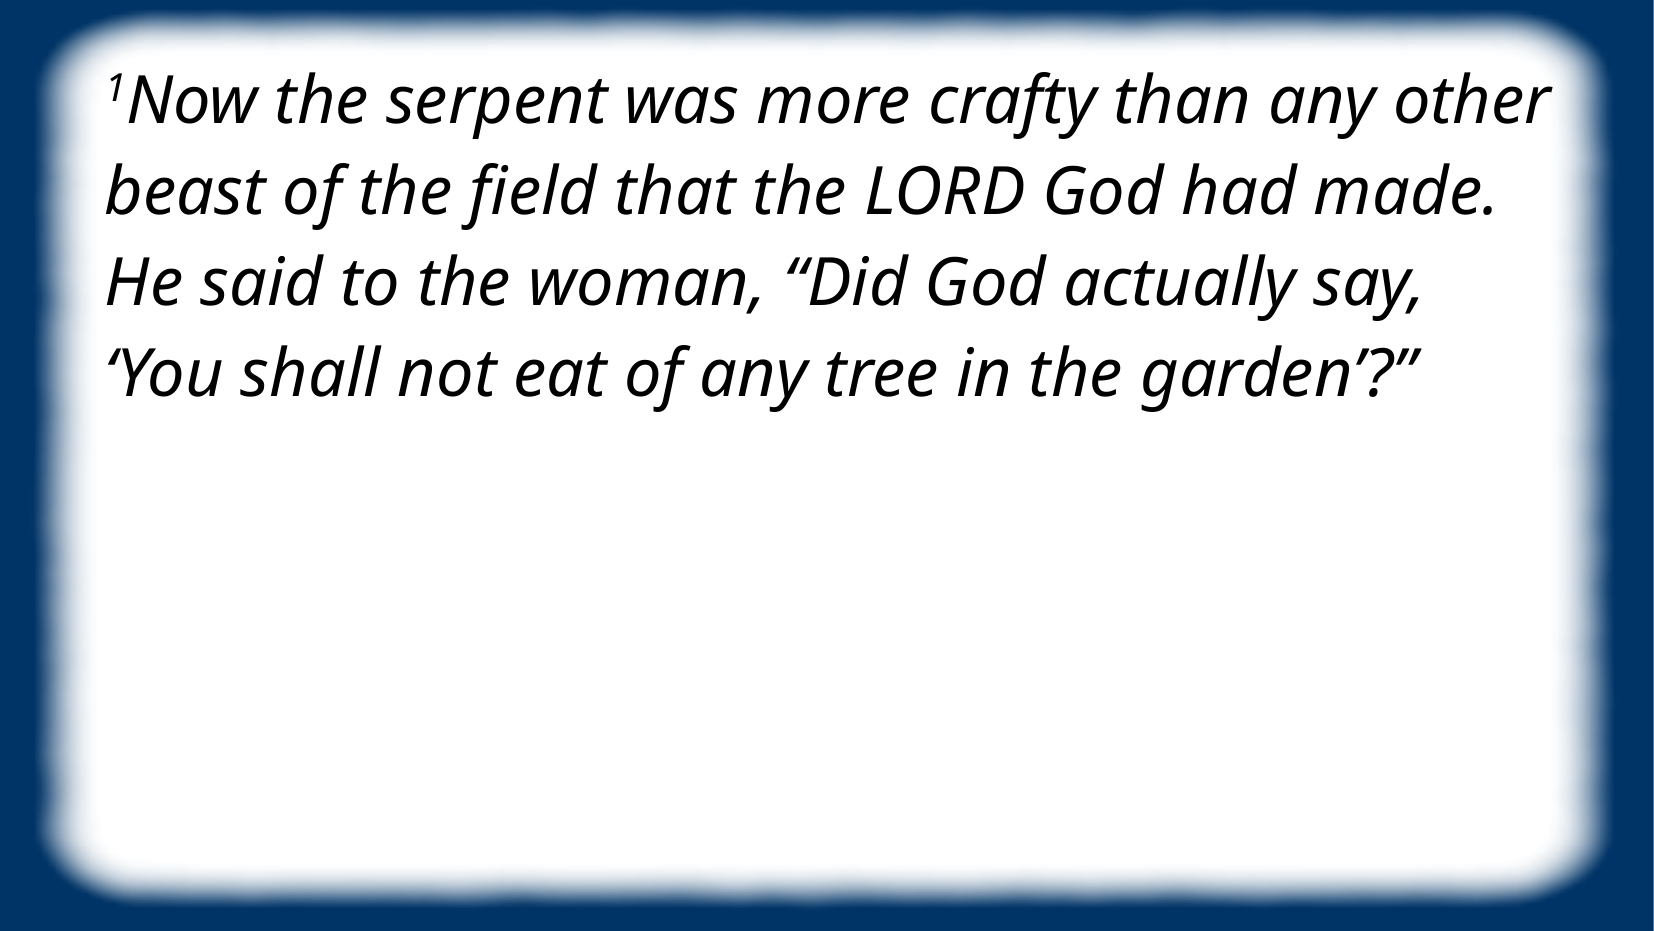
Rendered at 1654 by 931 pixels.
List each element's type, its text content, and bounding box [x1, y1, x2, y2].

picture [0, 0, 1654, 931]
text_box 1Now the serpent was more crafty than any other beast of the field that the LORD God had made. He said to the woman, “Did God actually say, ‘You shall not eat of any tree in the garden’?” [90, 45, 1576, 554]
